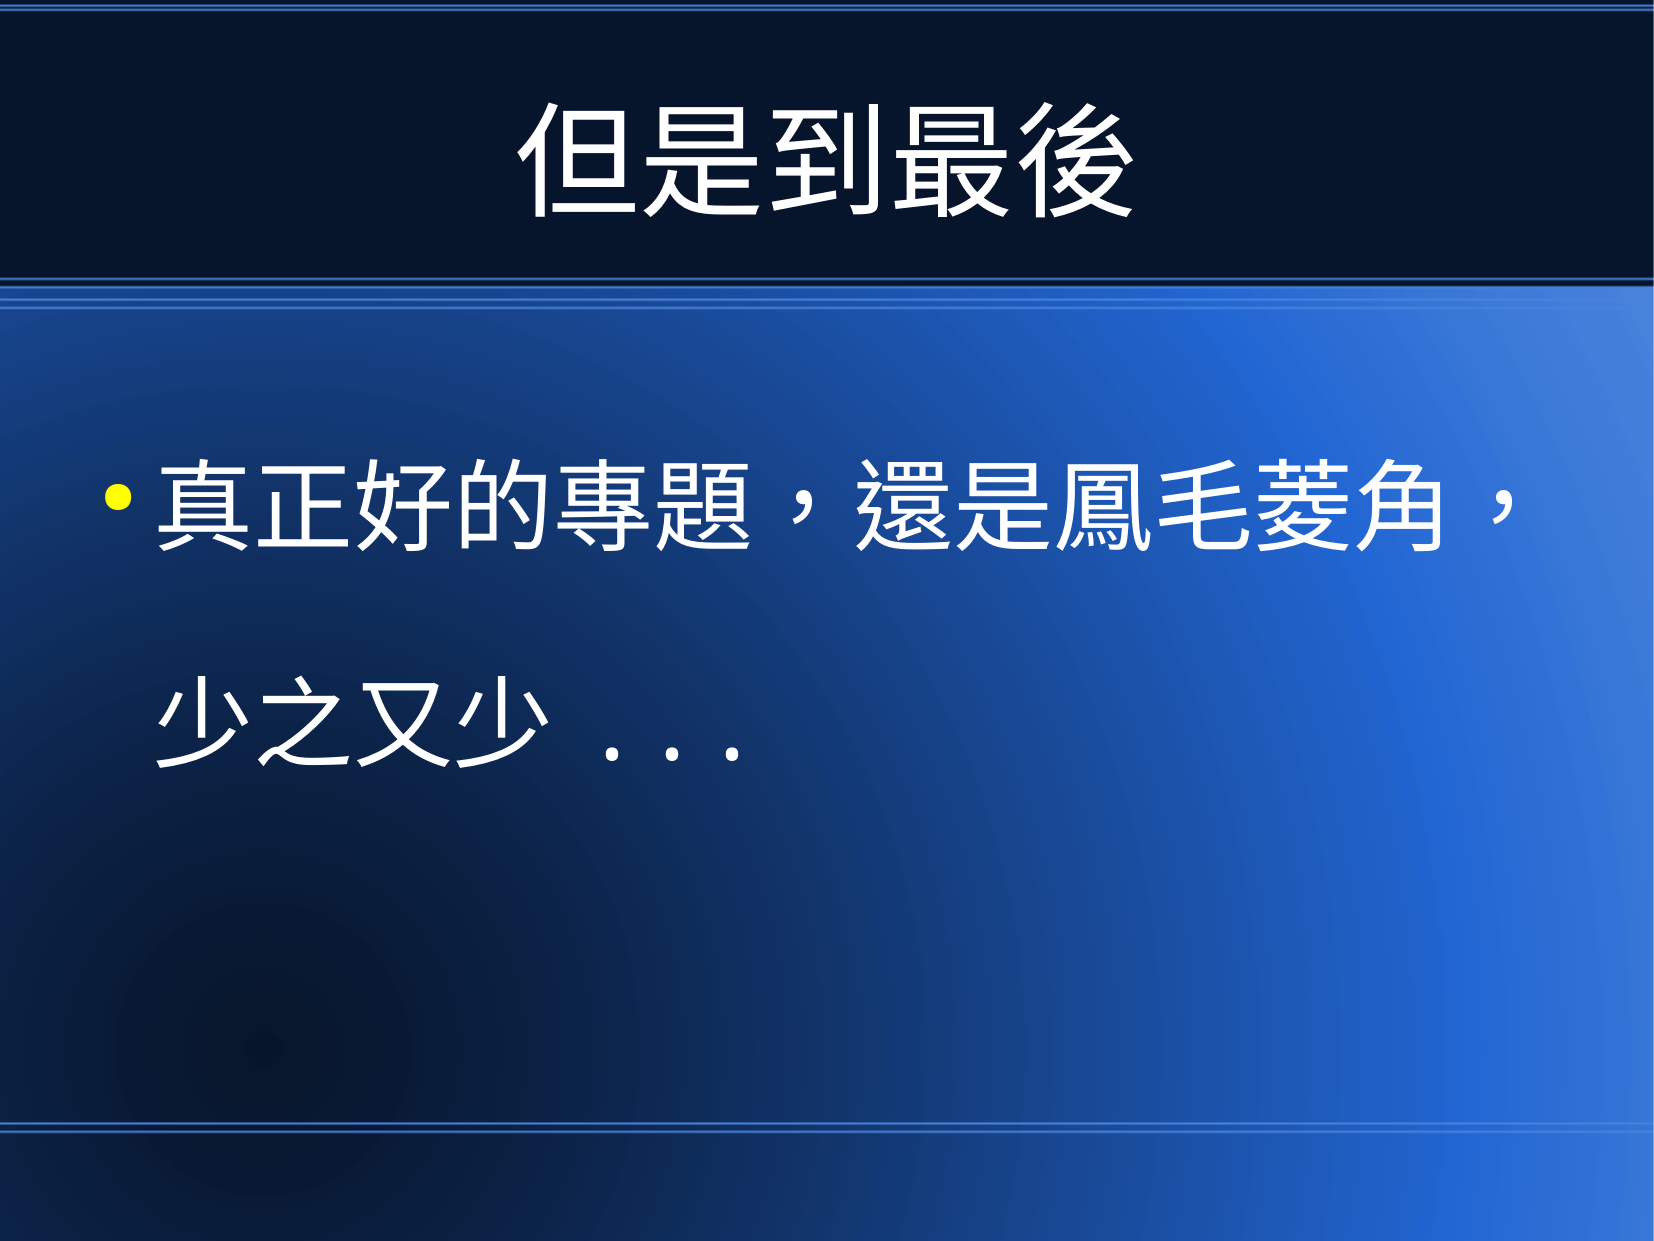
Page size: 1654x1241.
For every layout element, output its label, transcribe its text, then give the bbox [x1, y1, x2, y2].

title 但是到最後 [82, 49, 1571, 257]
picture [0, 0, 1654, 1241]
list 真正好的專題，還是鳳毛菱角，少之又少... [82, 355, 1571, 1241]
